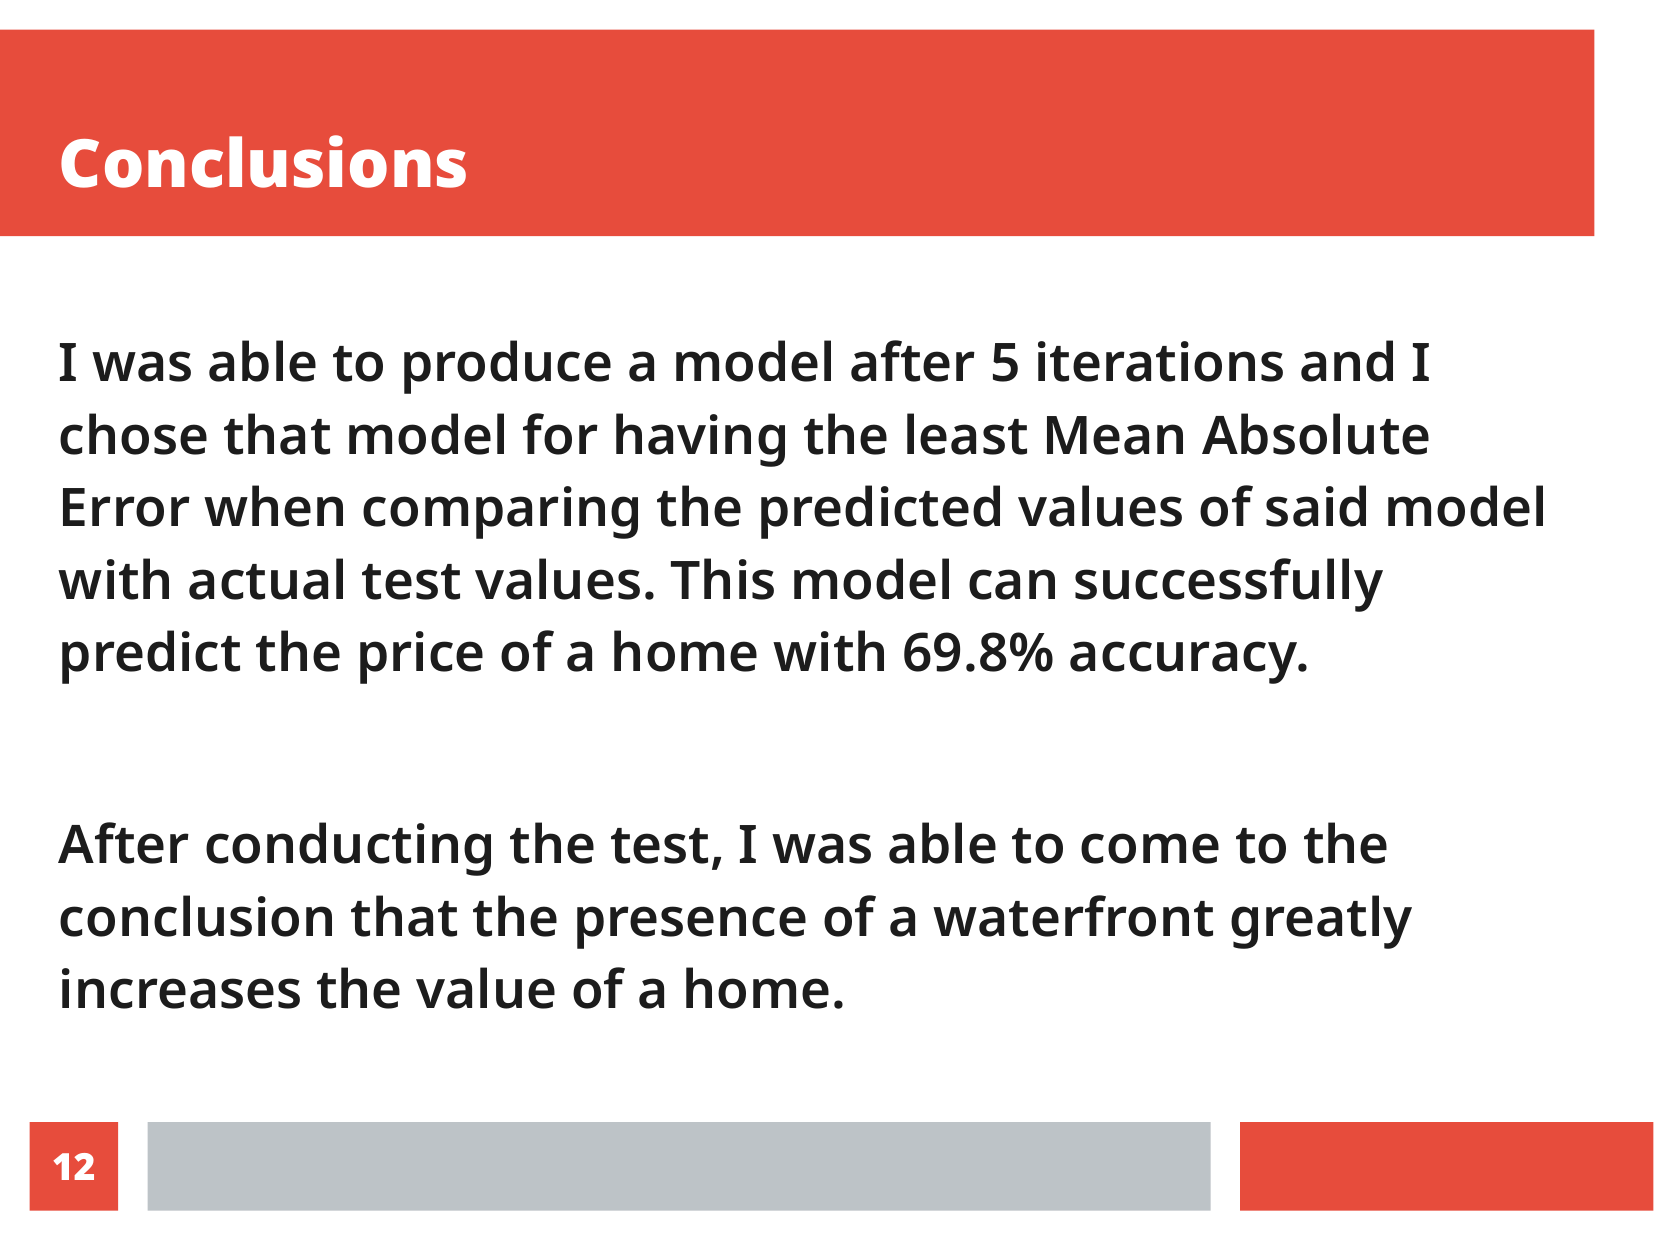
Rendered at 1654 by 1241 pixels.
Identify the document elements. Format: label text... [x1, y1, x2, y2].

title Conclusions [59, 59, 1595, 207]
list I was able to produce a model after 5 iterations and I chose that model for having the least Mean Absolute Error when comparing the predicted values of said model with actual test values. This model can successfully predict the price of a home with 69.8% accuracy. After conducting the test, I was able to come to the conclusion that the presence of a waterfront greatly increases the value of a home. [59, 324, 1565, 1093]
